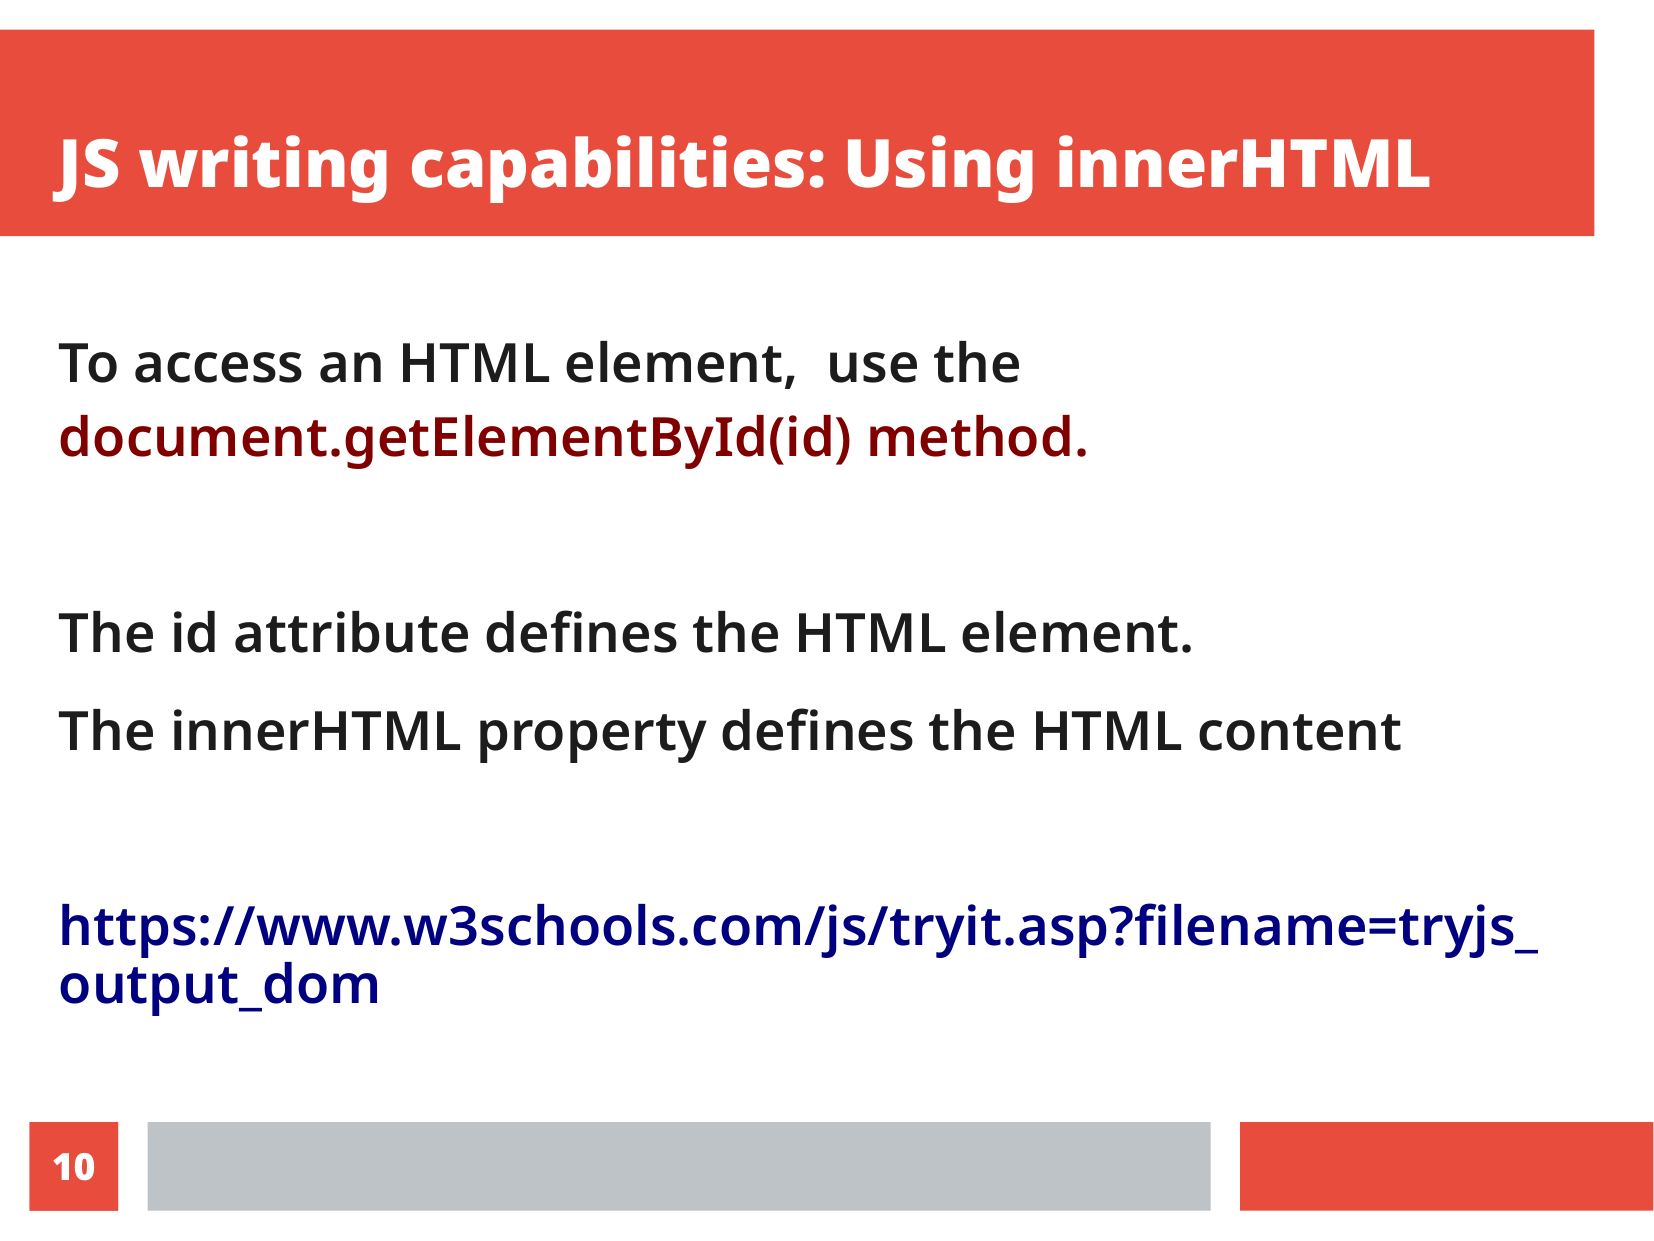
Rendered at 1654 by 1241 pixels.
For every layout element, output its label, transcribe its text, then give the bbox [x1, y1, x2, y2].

list To access an HTML element, use the document.getElementById(id) method. The id attribute defines the HTML element. The innerHTML property defines the HTML content https://www.w3schools.com/js/tryit.asp?filename=tryjs_output_dom [59, 324, 1565, 1093]
title JS writing capabilities: Using innerHTML [59, 59, 1595, 207]
